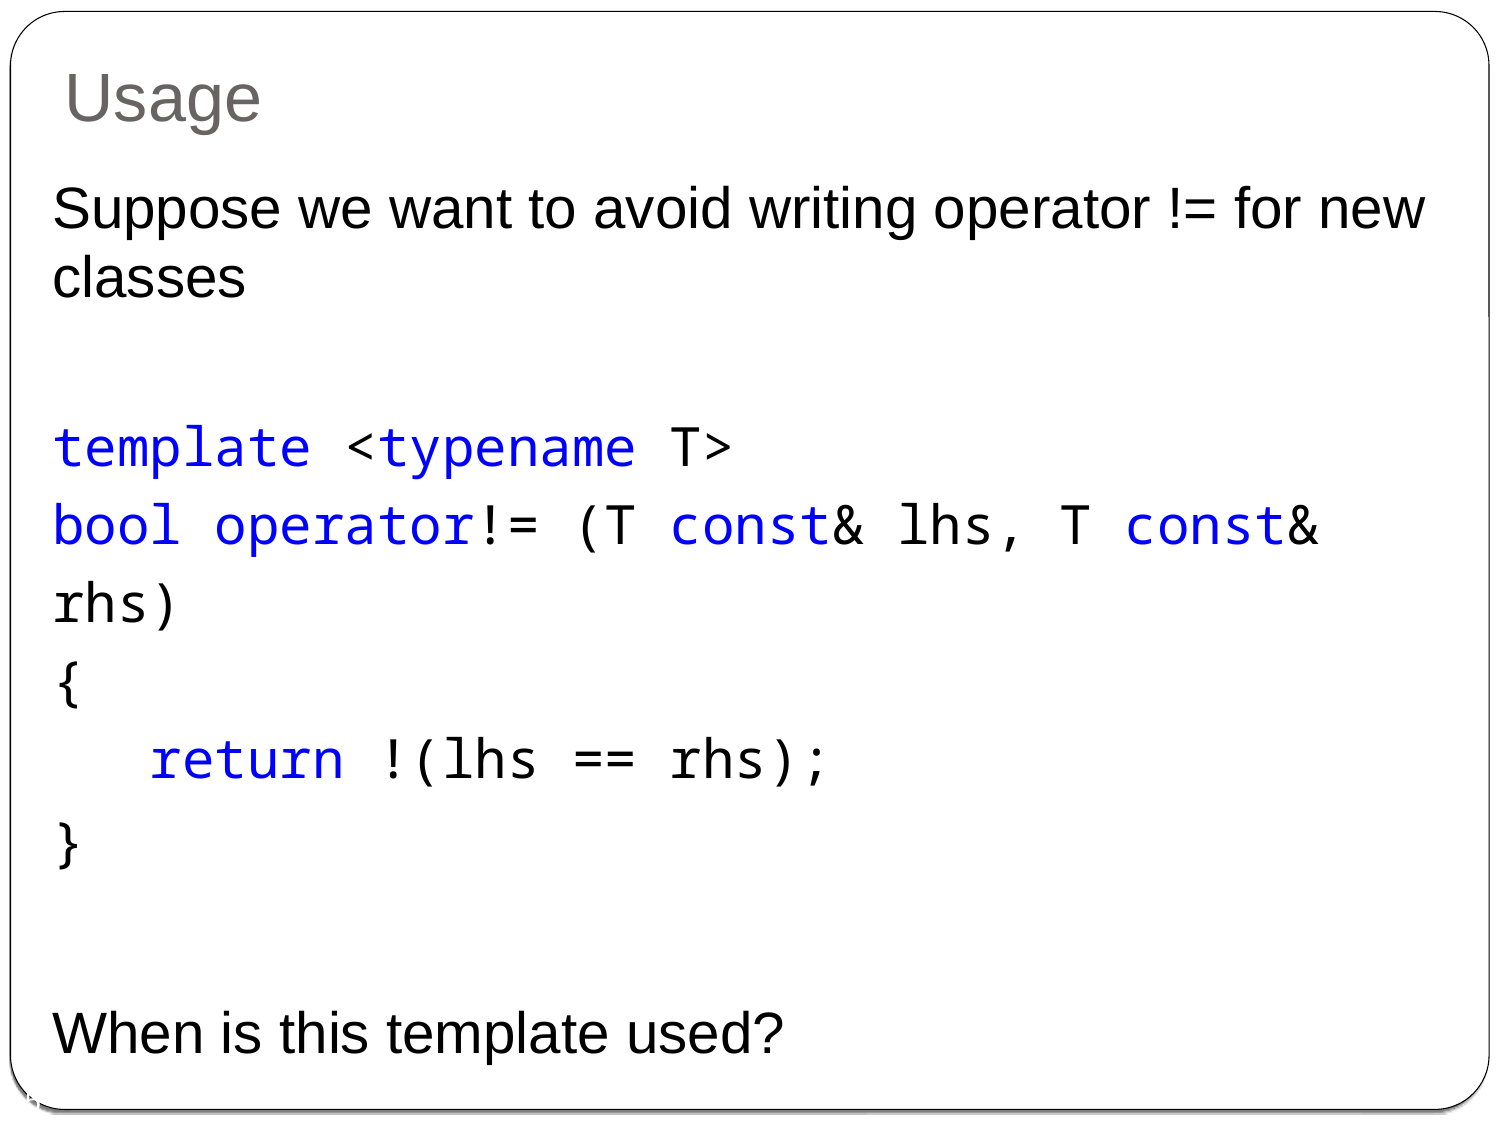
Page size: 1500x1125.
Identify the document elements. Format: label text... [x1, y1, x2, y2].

list Suppose we want to avoid writing operator != for new classes template <typename T> bool operator!= (T const& lhs, T const& rhs) { return !(lhs == rhs); } When is this template used? [37, 162, 1463, 1088]
slide_number <number> [0, 1074, 50, 1125]
title Usage [50, 45, 1450, 150]
